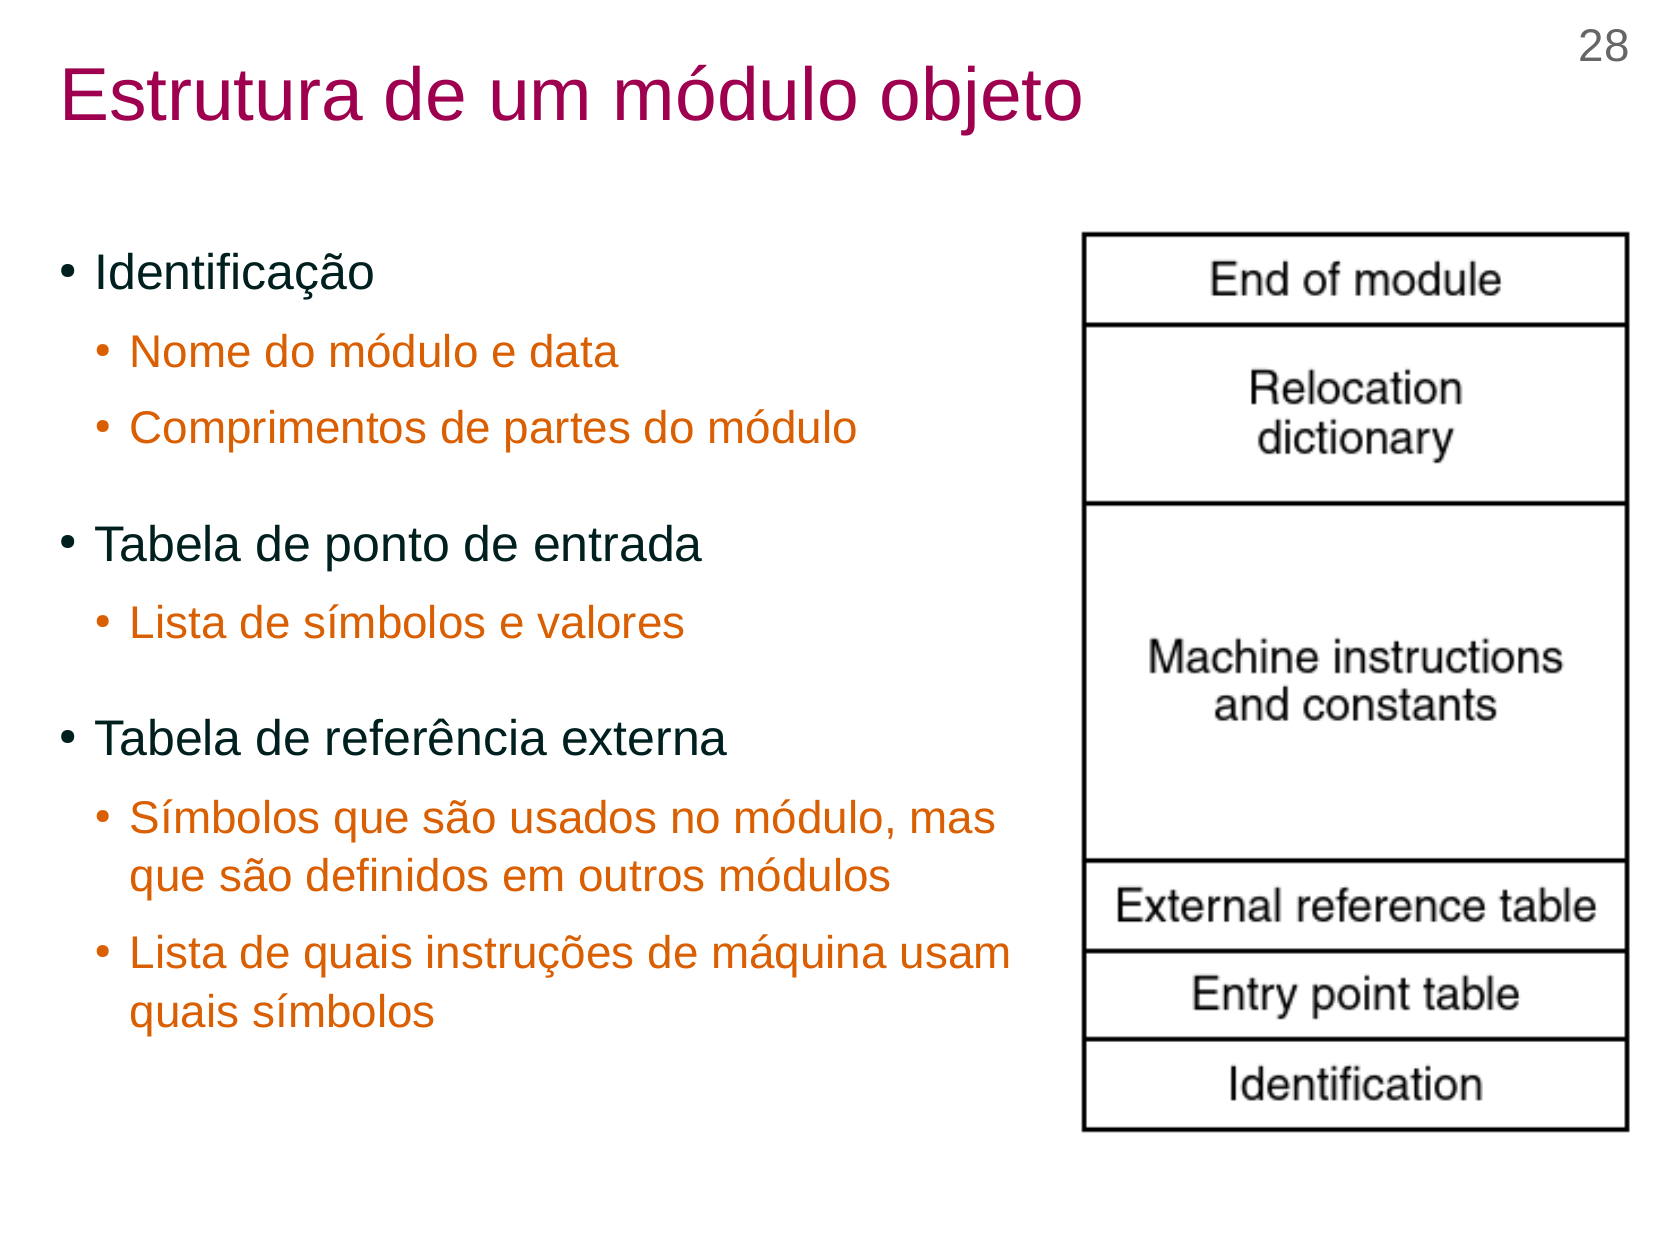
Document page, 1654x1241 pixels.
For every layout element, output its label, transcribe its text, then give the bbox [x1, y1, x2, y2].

title Estrutura de um módulo objeto [59, 29, 1595, 148]
list Identificação Nome do módulo e data Comprimentos de partes do módulo Tabela de ponto de entrada Lista de símbolos e valores Tabela de referência externa Símbolos que são usados no módulo, mas que são definidos em outros módulos Lista de quais instruções de máquina usam quais símbolos [59, 236, 1063, 1211]
picture [1078, 226, 1639, 1137]
